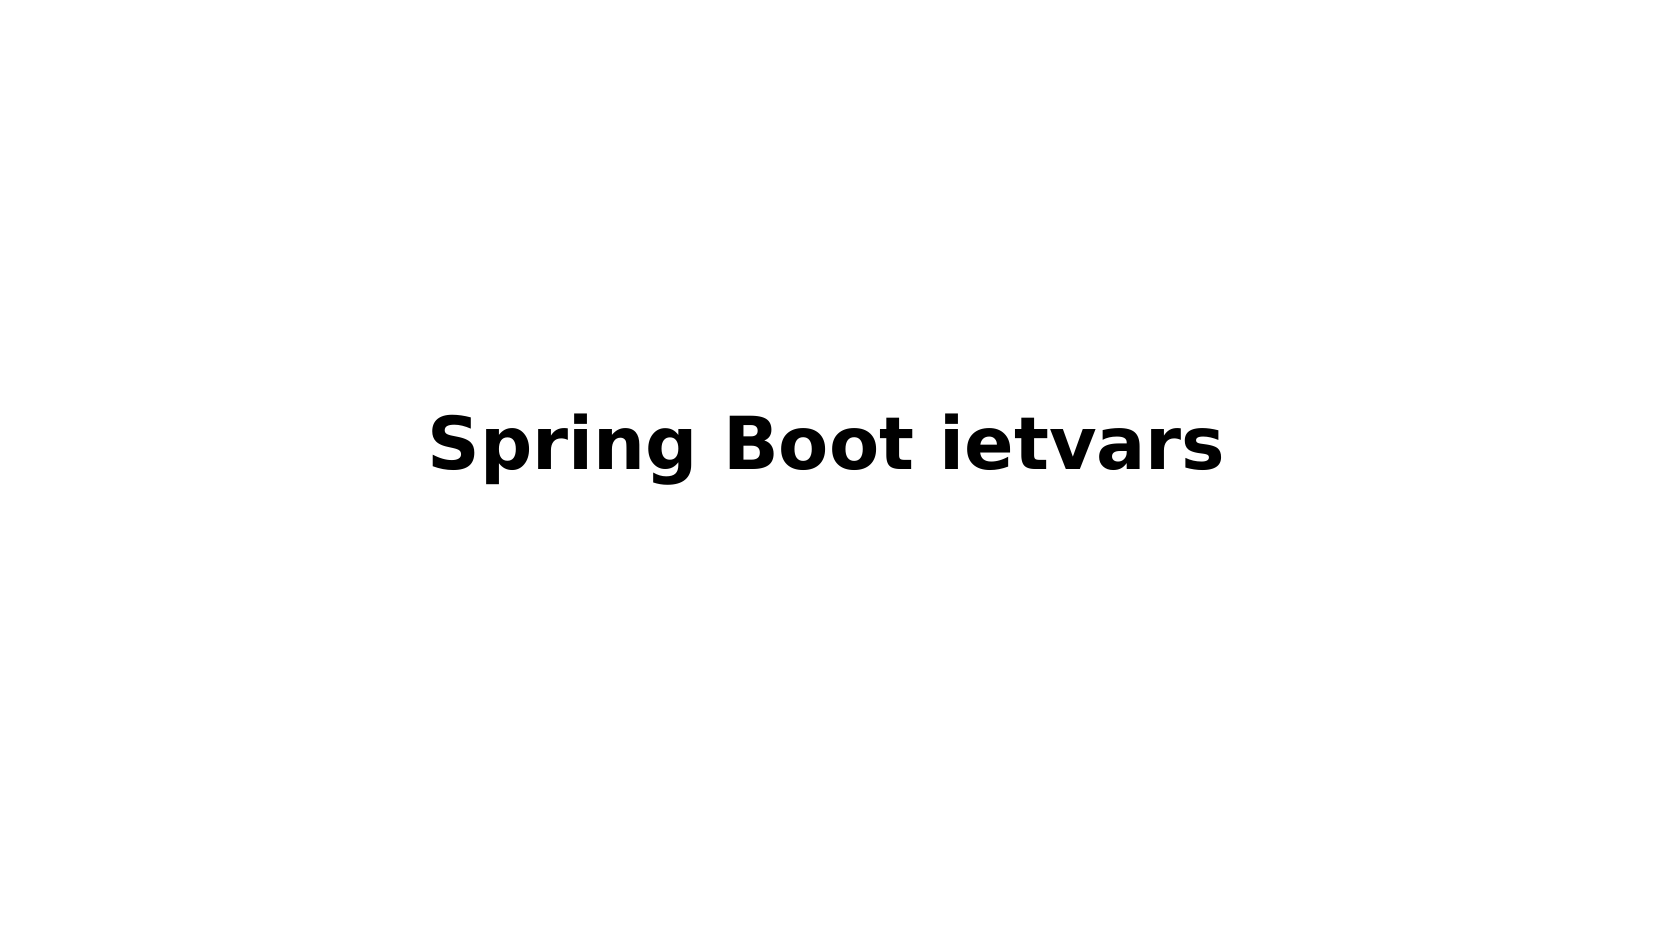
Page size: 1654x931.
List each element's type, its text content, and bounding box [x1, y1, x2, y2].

title Spring Boot ietvars [82, 389, 1571, 499]
